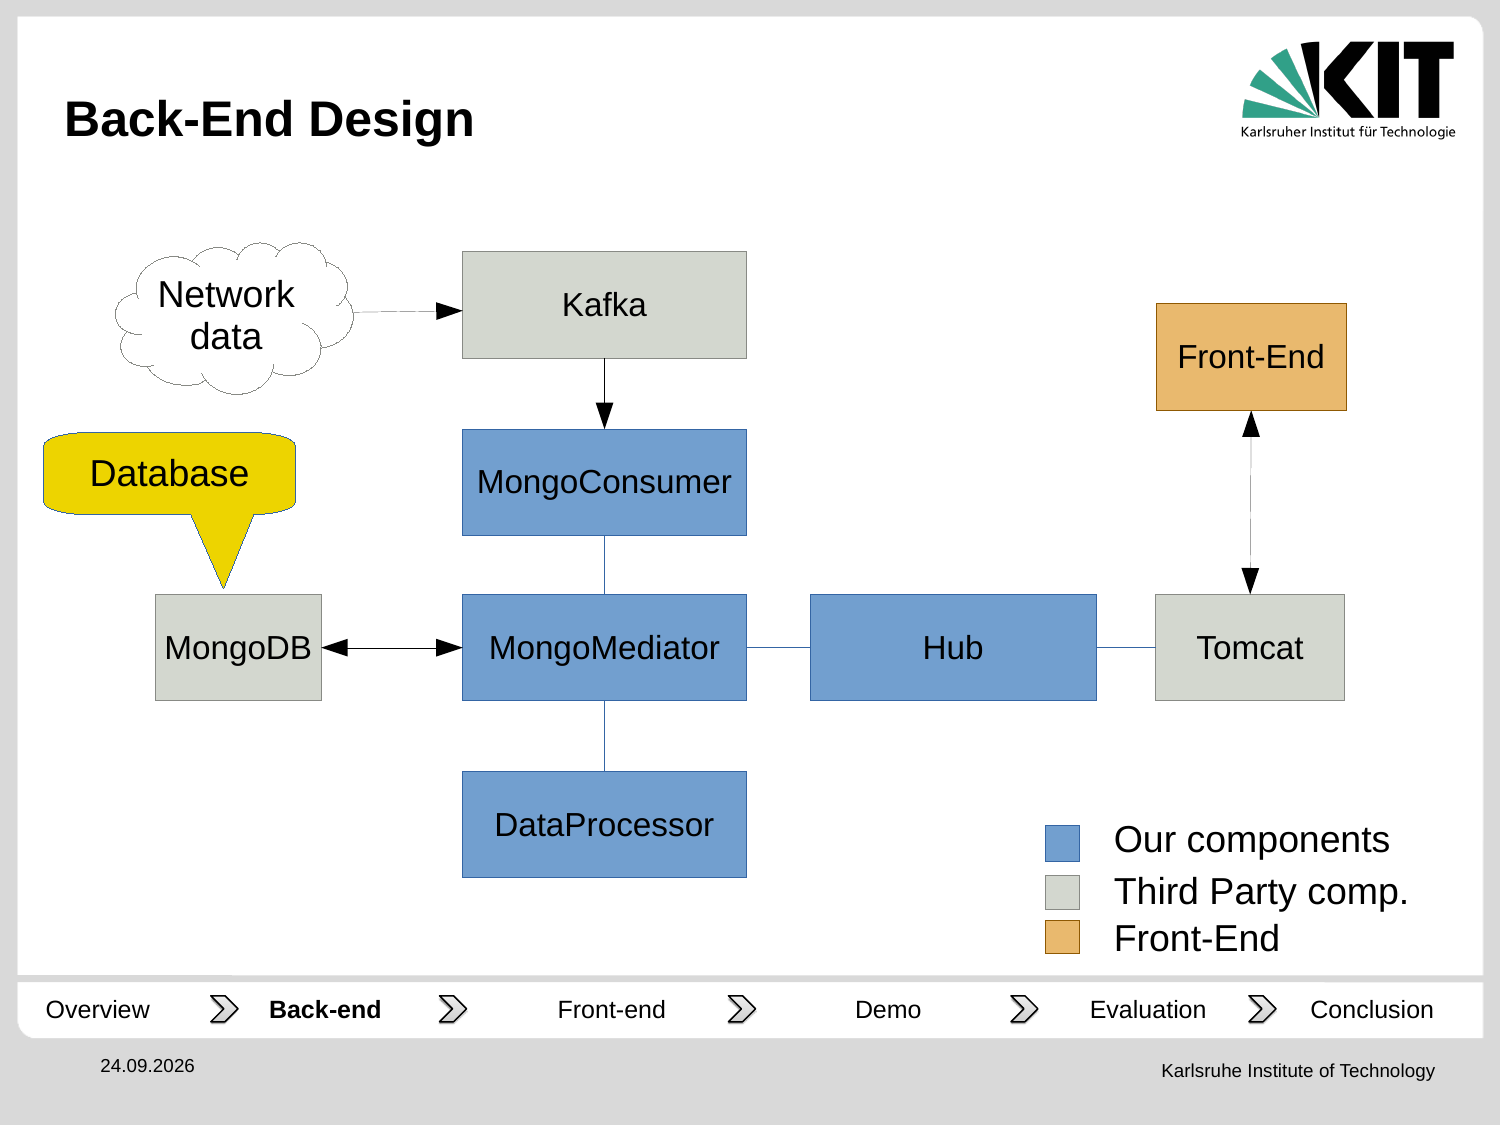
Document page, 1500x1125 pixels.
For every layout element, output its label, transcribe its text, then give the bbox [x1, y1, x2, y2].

text_box Evaluation [1075, 986, 1222, 1031]
text_box DataProcessor [462, 771, 747, 878]
text_box Our components [1099, 810, 1406, 863]
text_box Network data [115, 242, 354, 395]
text_box [1045, 825, 1080, 862]
text_box [1045, 920, 1080, 954]
text_box Front-End [1099, 910, 1296, 967]
title Back-End Design [64, 54, 1198, 147]
text_box [1045, 875, 1080, 910]
picture [0, 0, 1500, 1125]
text_box Database [43, 432, 296, 589]
text_box Front-End [1156, 303, 1347, 411]
text_box Third Party comp. [1099, 863, 1425, 920]
text_box Tomcat [1155, 594, 1345, 701]
text_box [210, 995, 238, 1022]
text_box [439, 995, 467, 1022]
text_box Back-end [254, 986, 418, 1031]
text_box Conclusion [1295, 986, 1500, 1031]
text_box Hub [810, 594, 1097, 701]
text_box Front-end [542, 986, 682, 1031]
text_box Demo [840, 986, 937, 1031]
text_box [728, 995, 756, 1022]
text_box MongoConsumer [462, 429, 747, 536]
text_box MongoMediator [462, 594, 747, 701]
text_box [1248, 995, 1277, 1022]
text_box [1010, 995, 1038, 1022]
text_box 13.04.2019 [100, 1053, 272, 1113]
text_box Overview [30, 986, 194, 1031]
text_box Kafka [462, 251, 747, 359]
text_box MongoDB [155, 594, 322, 701]
